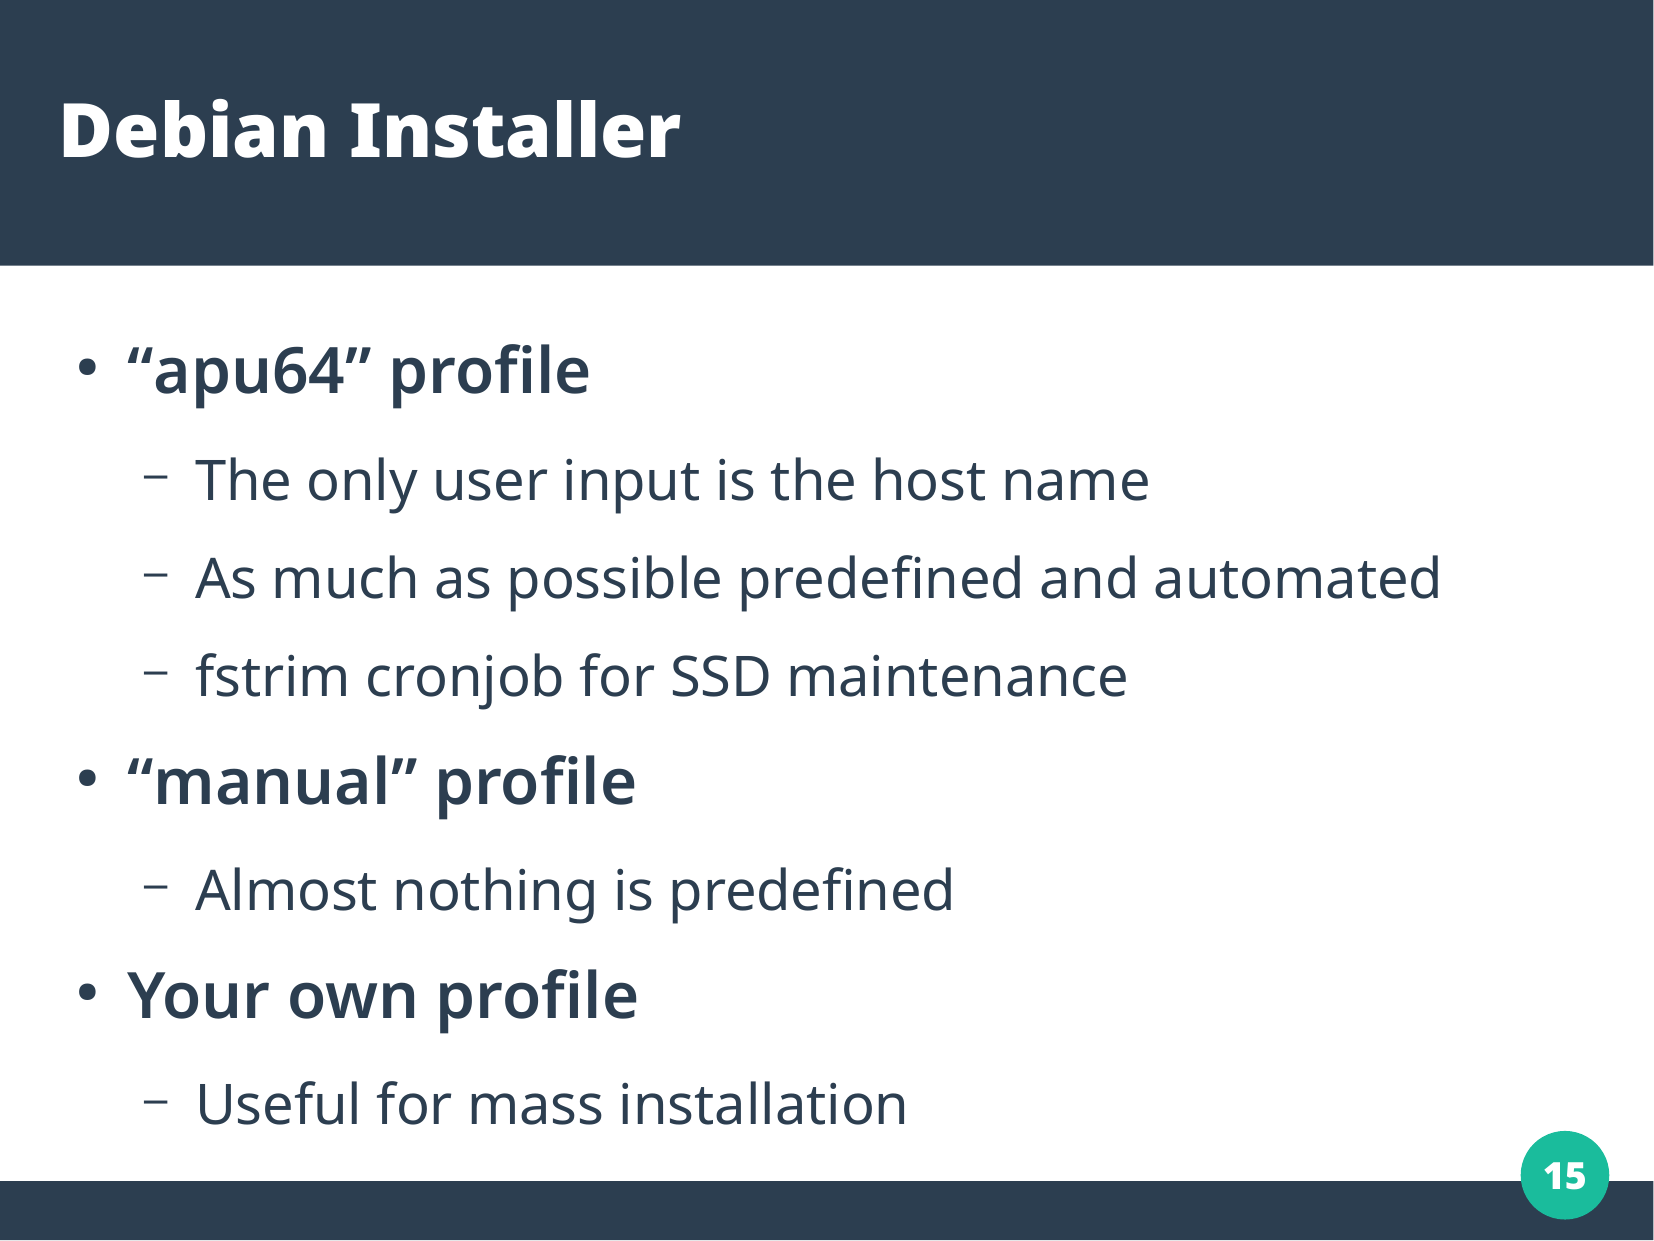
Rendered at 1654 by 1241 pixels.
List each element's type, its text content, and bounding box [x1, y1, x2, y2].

list “apu64” profile The only user input is the host name As much as possible predefined and automated fstrim cronjob for SSD maintenance “manual” profile Almost nothing is predefined Your own profile Useful for mass installation [59, 324, 1595, 1152]
title Debian Installer [59, 49, 1595, 207]
